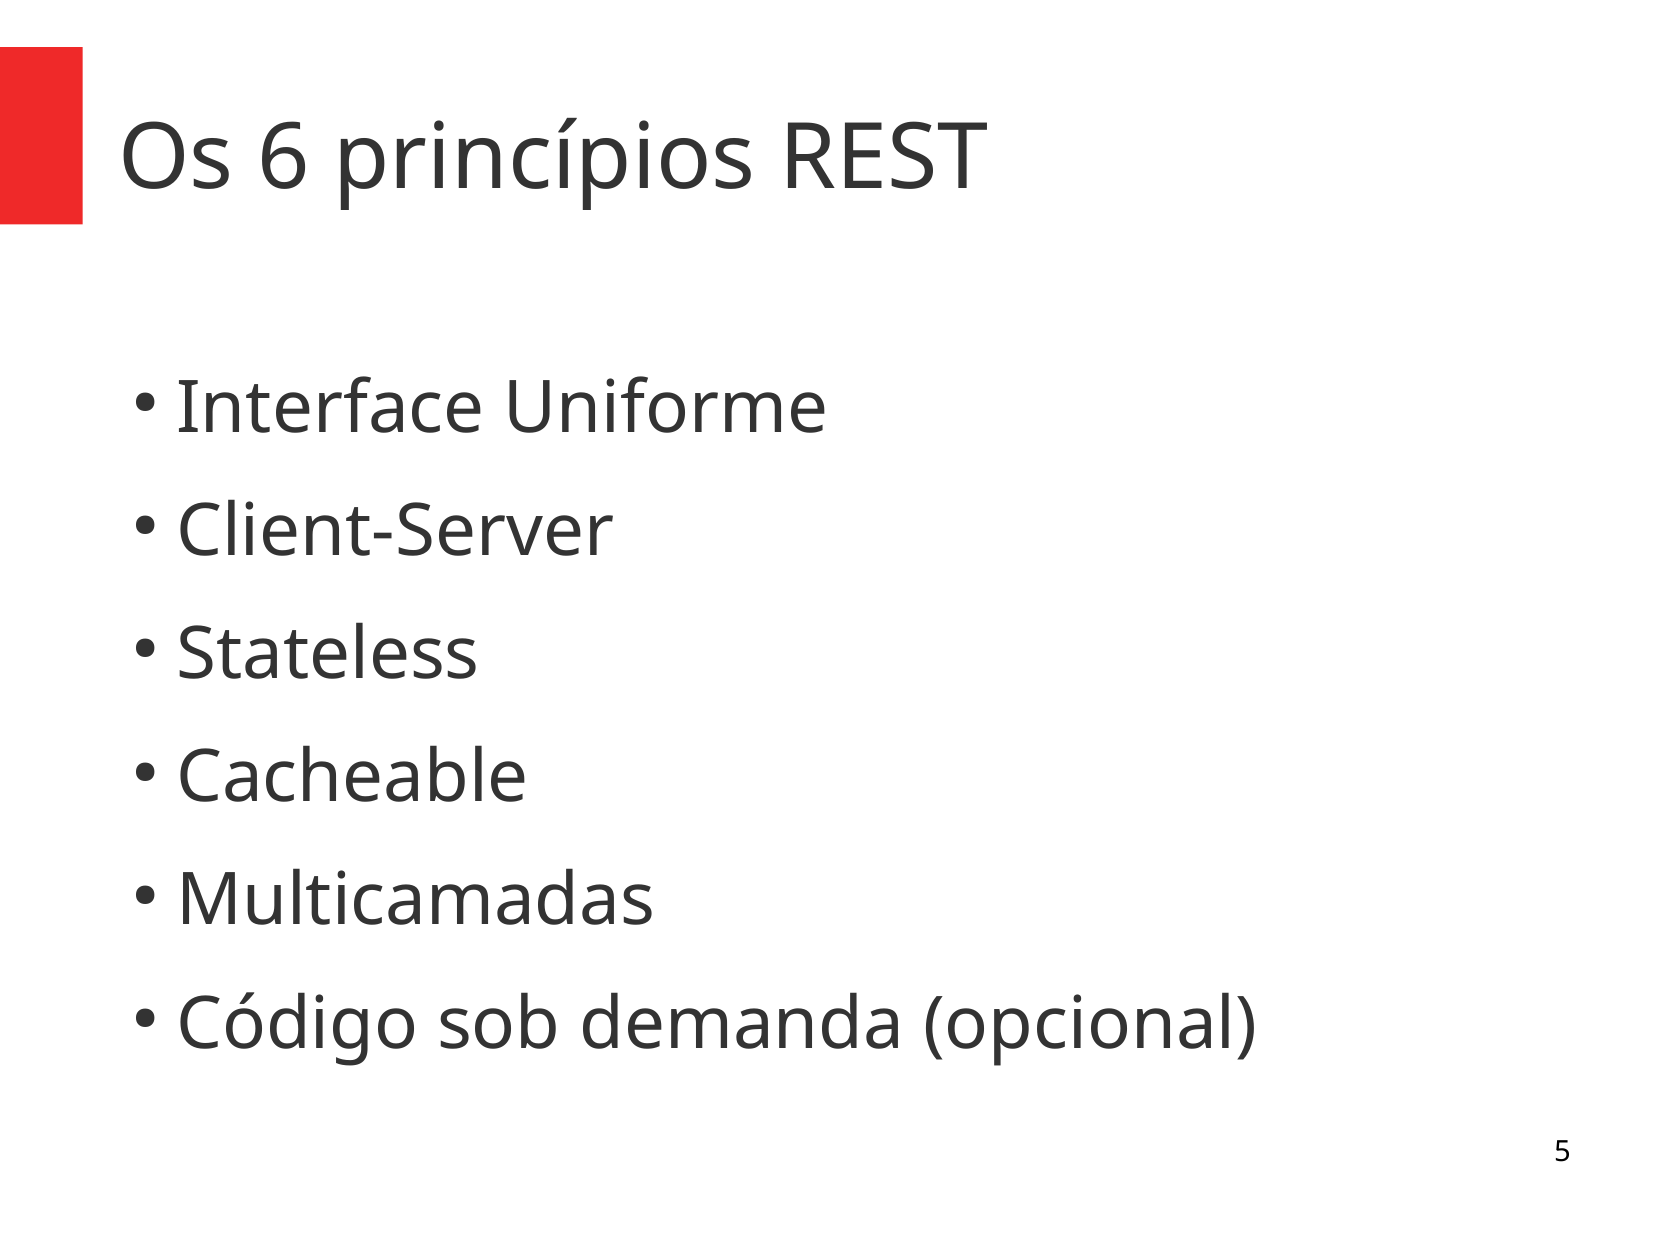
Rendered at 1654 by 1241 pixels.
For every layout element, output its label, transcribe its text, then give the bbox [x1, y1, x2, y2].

list Interface Uniforme Client-Server Stateless Cacheable Multicamadas Código sob demanda (opcional) [118, 354, 1536, 1074]
title Os 6 princípios REST [118, 49, 1571, 257]
